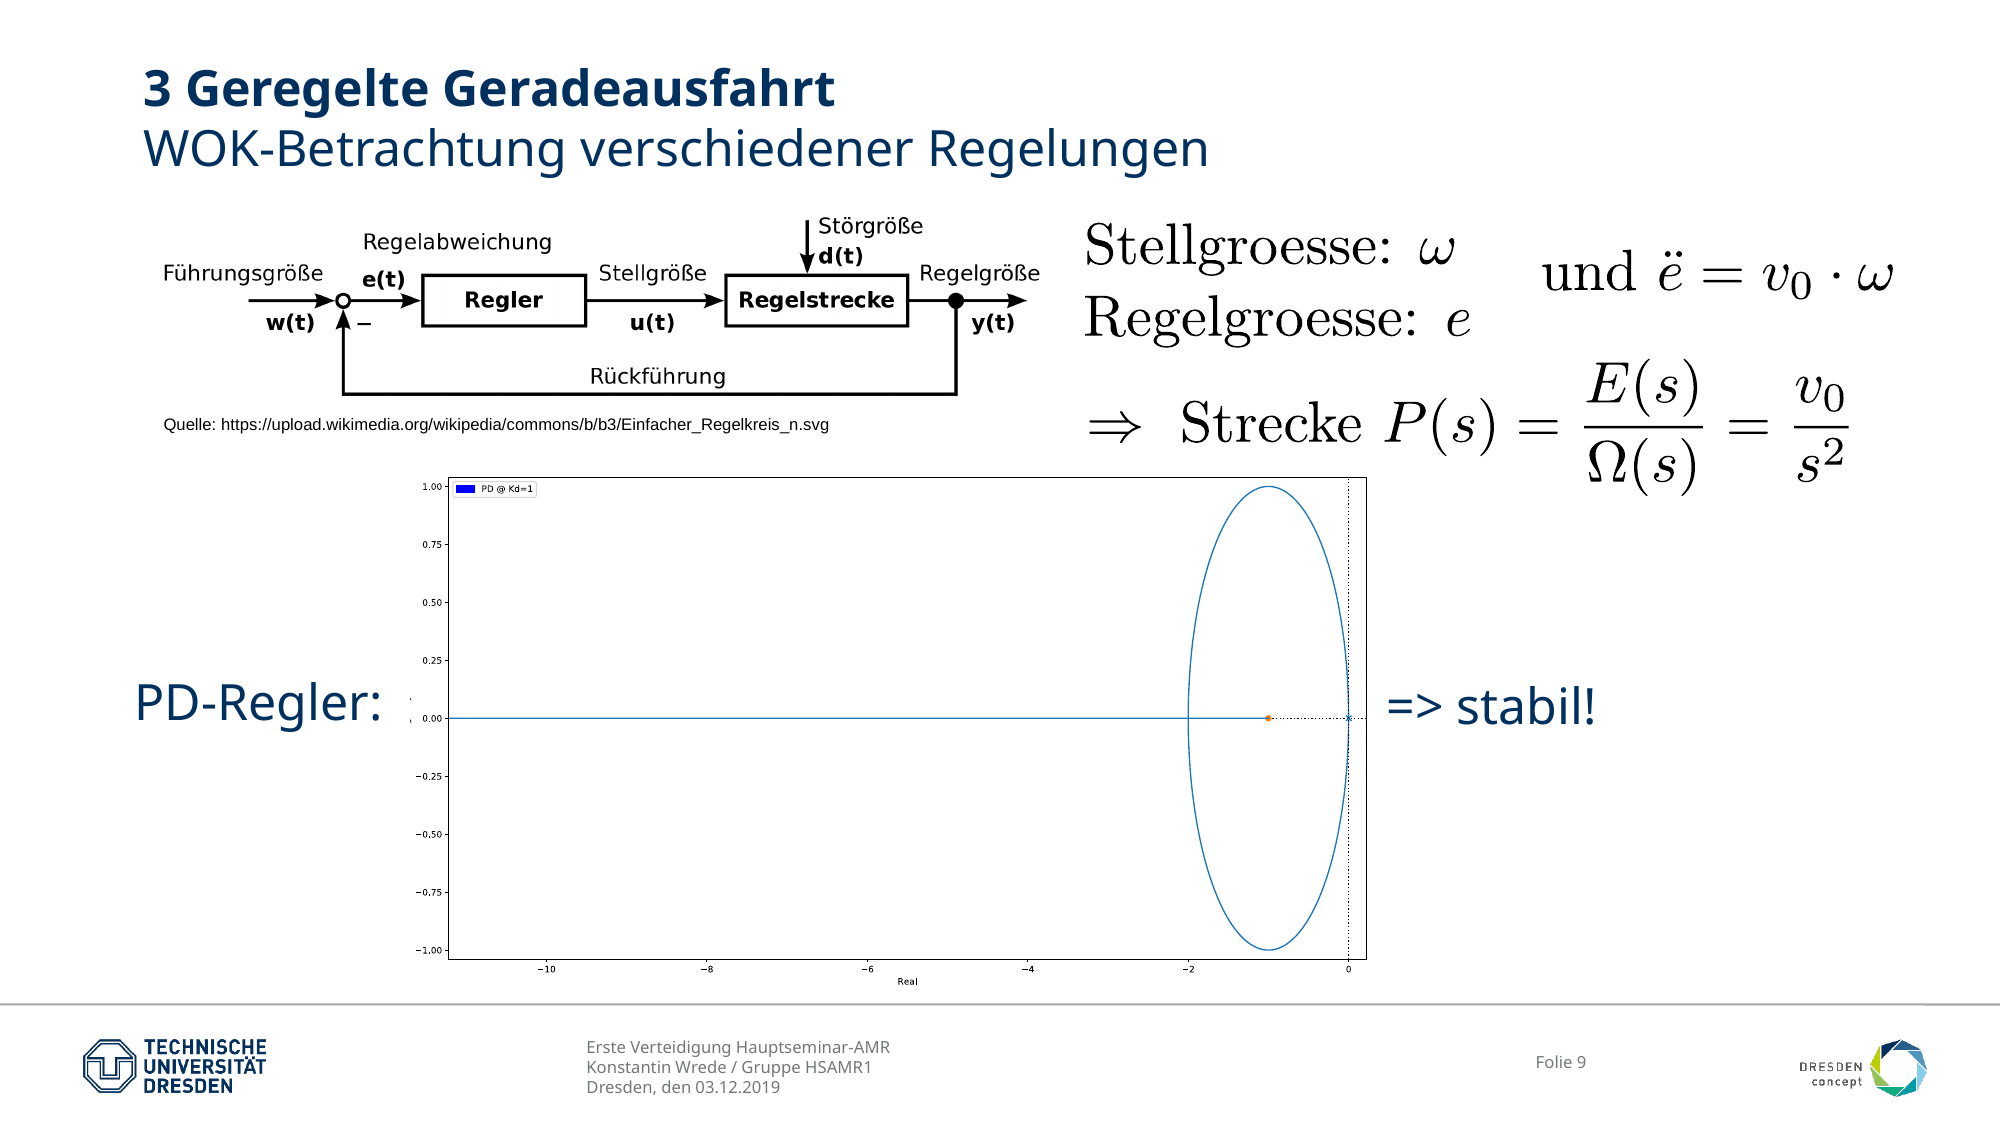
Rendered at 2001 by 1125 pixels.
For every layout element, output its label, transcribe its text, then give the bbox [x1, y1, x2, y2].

title 3 Geregelte Geradeausfahrt WOK-Betrachtung verschiedener Regelungen [143, 56, 1880, 169]
text_box [1089, 358, 1849, 497]
text_box PD-Regler: [120, 660, 409, 734]
text_box Quelle: https://upload.wikimedia.org/wikipedia/commons/b/b3/Einfacher_Regelkreis_n.svg [148, 407, 1066, 458]
picture [409, 461, 1370, 995]
picture [154, 205, 1050, 406]
text_box [1085, 295, 1471, 348]
picture [1800, 1039, 1927, 1097]
text_box [1542, 249, 1893, 300]
text_box => stabil! [1371, 663, 1921, 796]
text_box [1086, 222, 1455, 276]
picture [83, 1039, 266, 1093]
